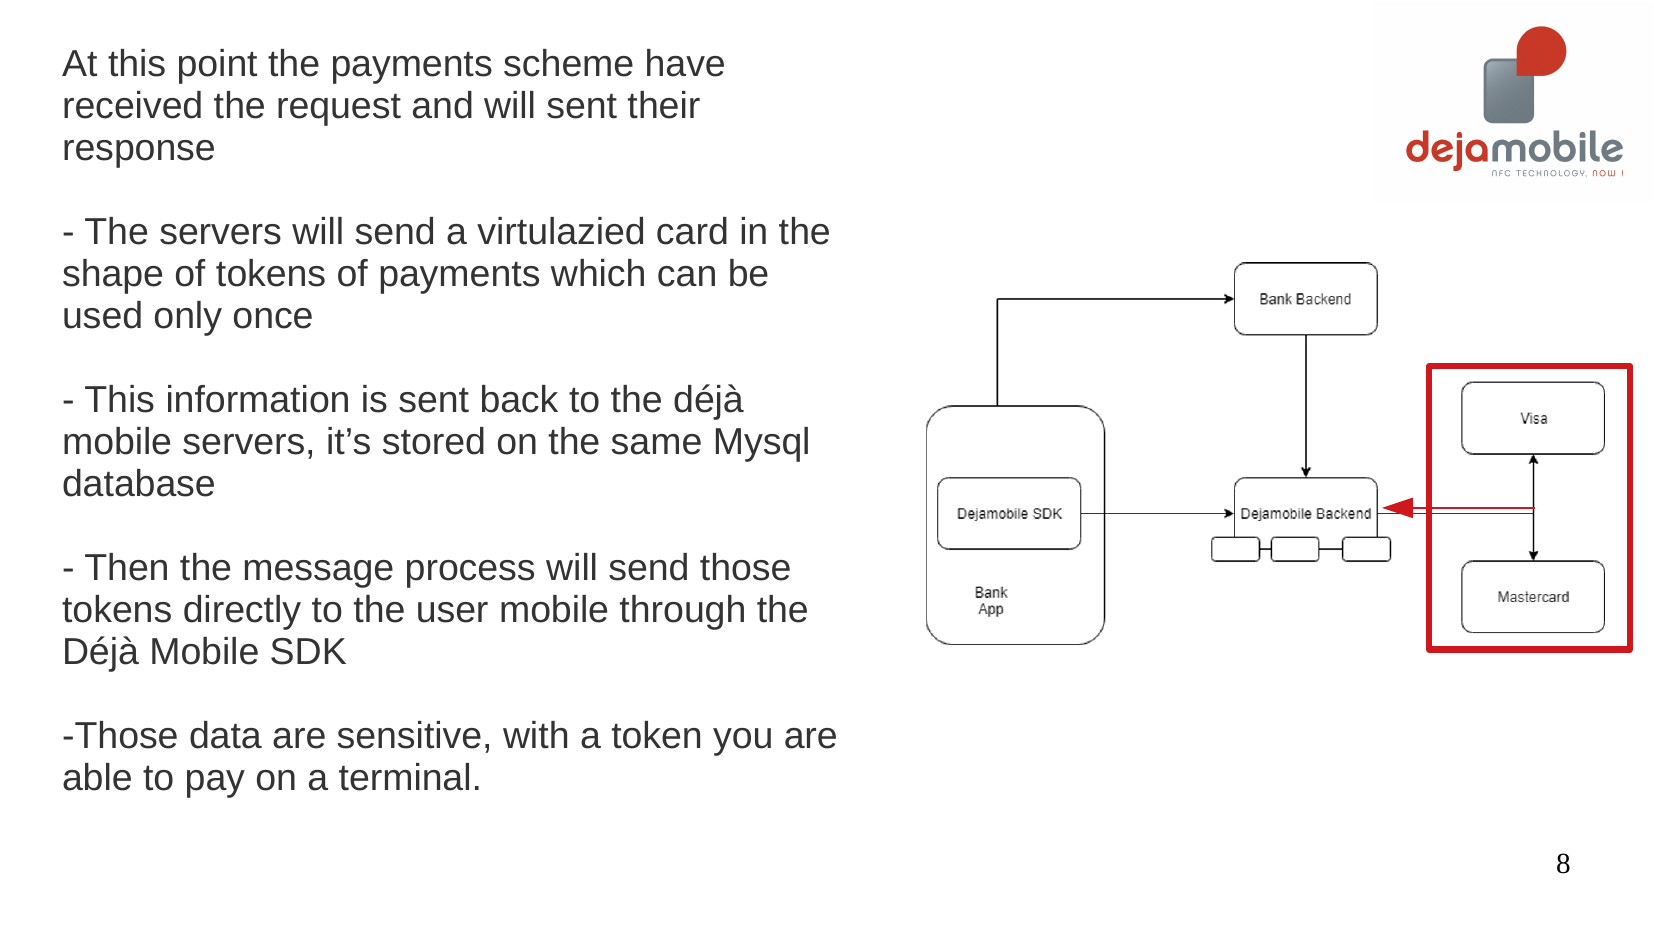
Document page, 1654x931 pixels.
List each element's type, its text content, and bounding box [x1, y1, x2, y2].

text_box At this point the payments scheme have received the request and will sent their response - The servers will send a virtulazied card in the shape of tokens of payments which can be used only once - This information is sent back to the déjà mobile servers, it’s stored on the same Mysql database - Then the message process will send those tokens directly to the user mobile through the Déjà Mobile SDK -Those data are sensitive, with a token you are able to pay on a terminal. [47, 35, 875, 807]
picture [1375, 2, 1654, 201]
picture [1432, 369, 1627, 646]
picture [901, 248, 1631, 662]
